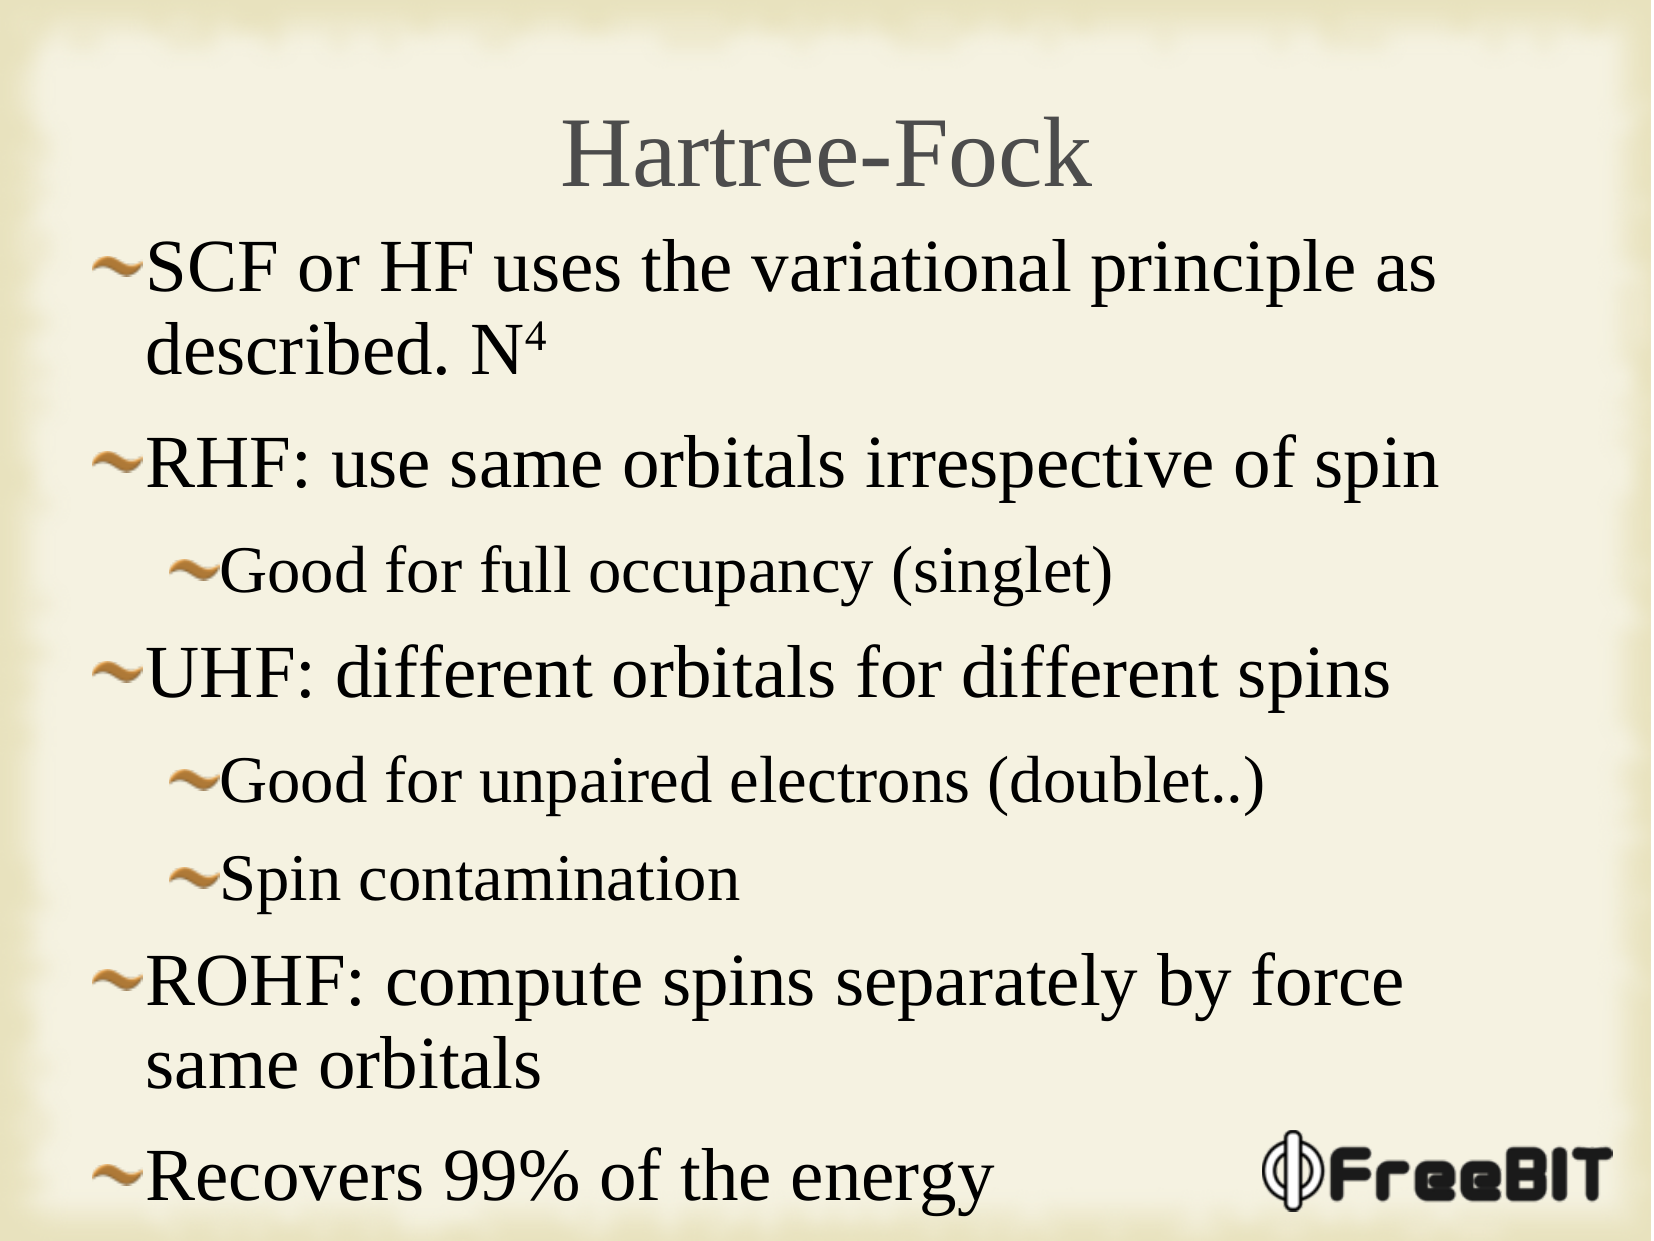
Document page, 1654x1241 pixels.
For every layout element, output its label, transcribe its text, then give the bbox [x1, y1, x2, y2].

picture [0, 0, 1651, 1241]
title Hartree-Fock [82, 49, 1571, 257]
list SCF or HF uses the variational principle as described. N4 RHF: use same orbitals irrespective of spin Good for full occupancy (singlet) UHF: different orbitals for different spins Good for unpaired electrons (doublet..) Spin contamination ROHF: compute spins separately by force same orbitals Recovers 99% of the energy [75, 225, 1564, 1221]
